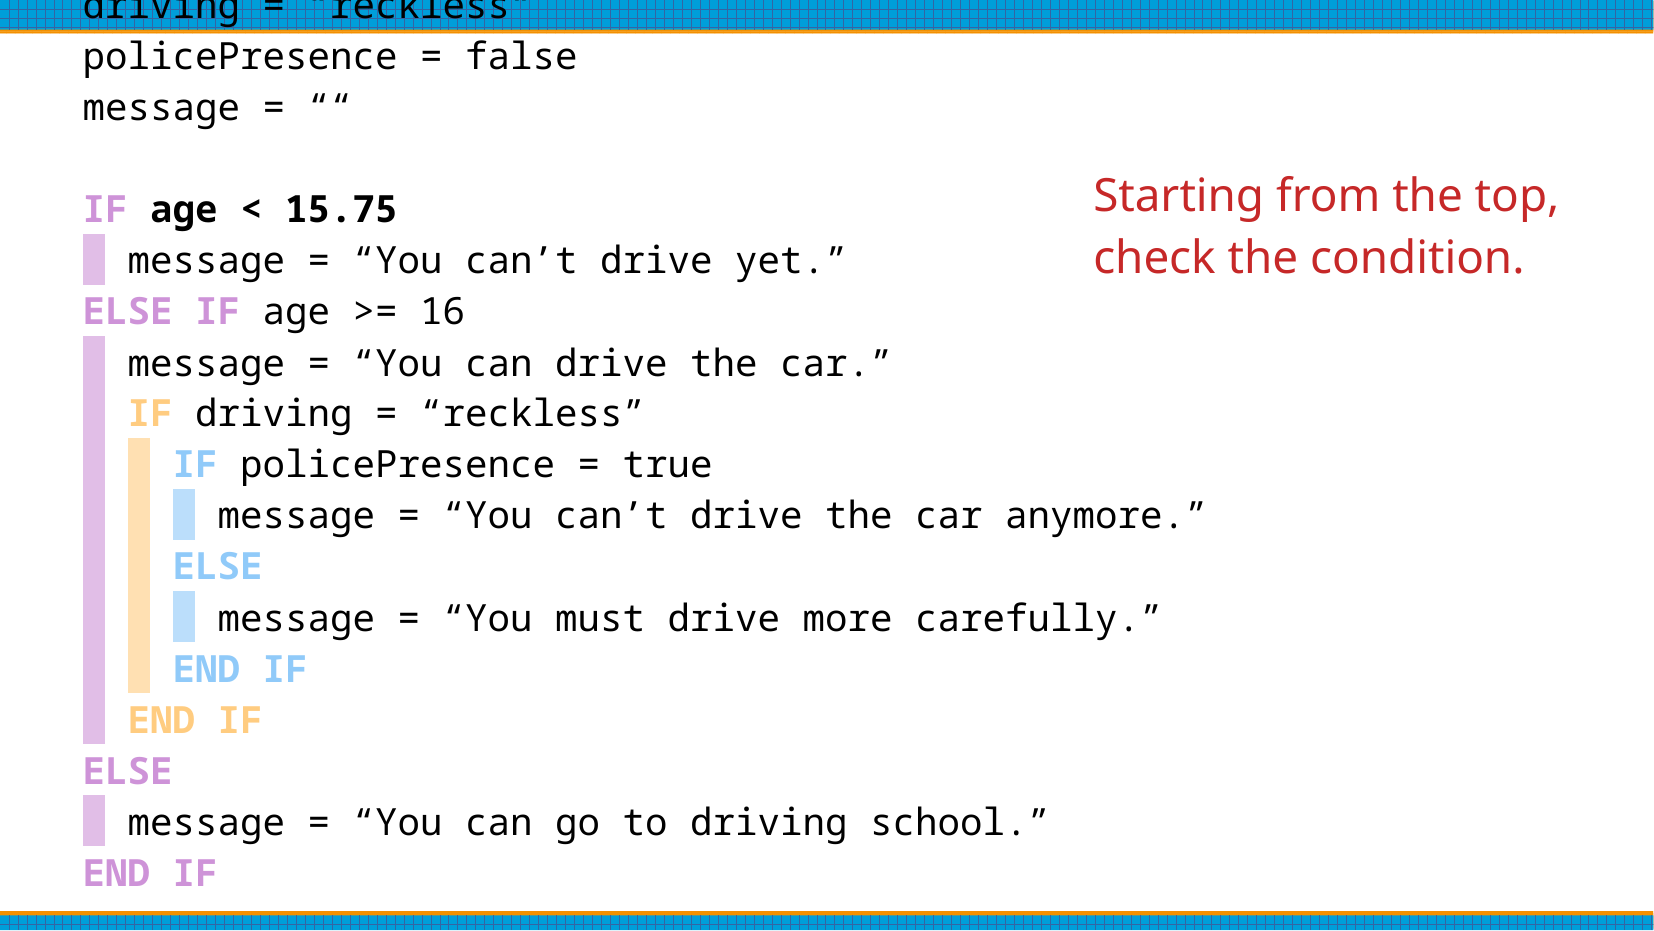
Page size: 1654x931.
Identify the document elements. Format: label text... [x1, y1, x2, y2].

subtitle age = 16 driving = “reckless“ policePresence = false message = ““ IF age < 15.75 message = “You can’t drive yet.” ELSE IF age >= 16 message = “You can drive the car.” IF driving = “reckless” IF policePresence = true message = “You can’t drive the car anymore.” ELSE message = “You must drive more carefully.” END IF END IF ELSE message = “You can go to driving school.” END IF output message [82, 69, 1571, 858]
text_box Starting from the top, check the condition. [1087, 75, 1613, 376]
